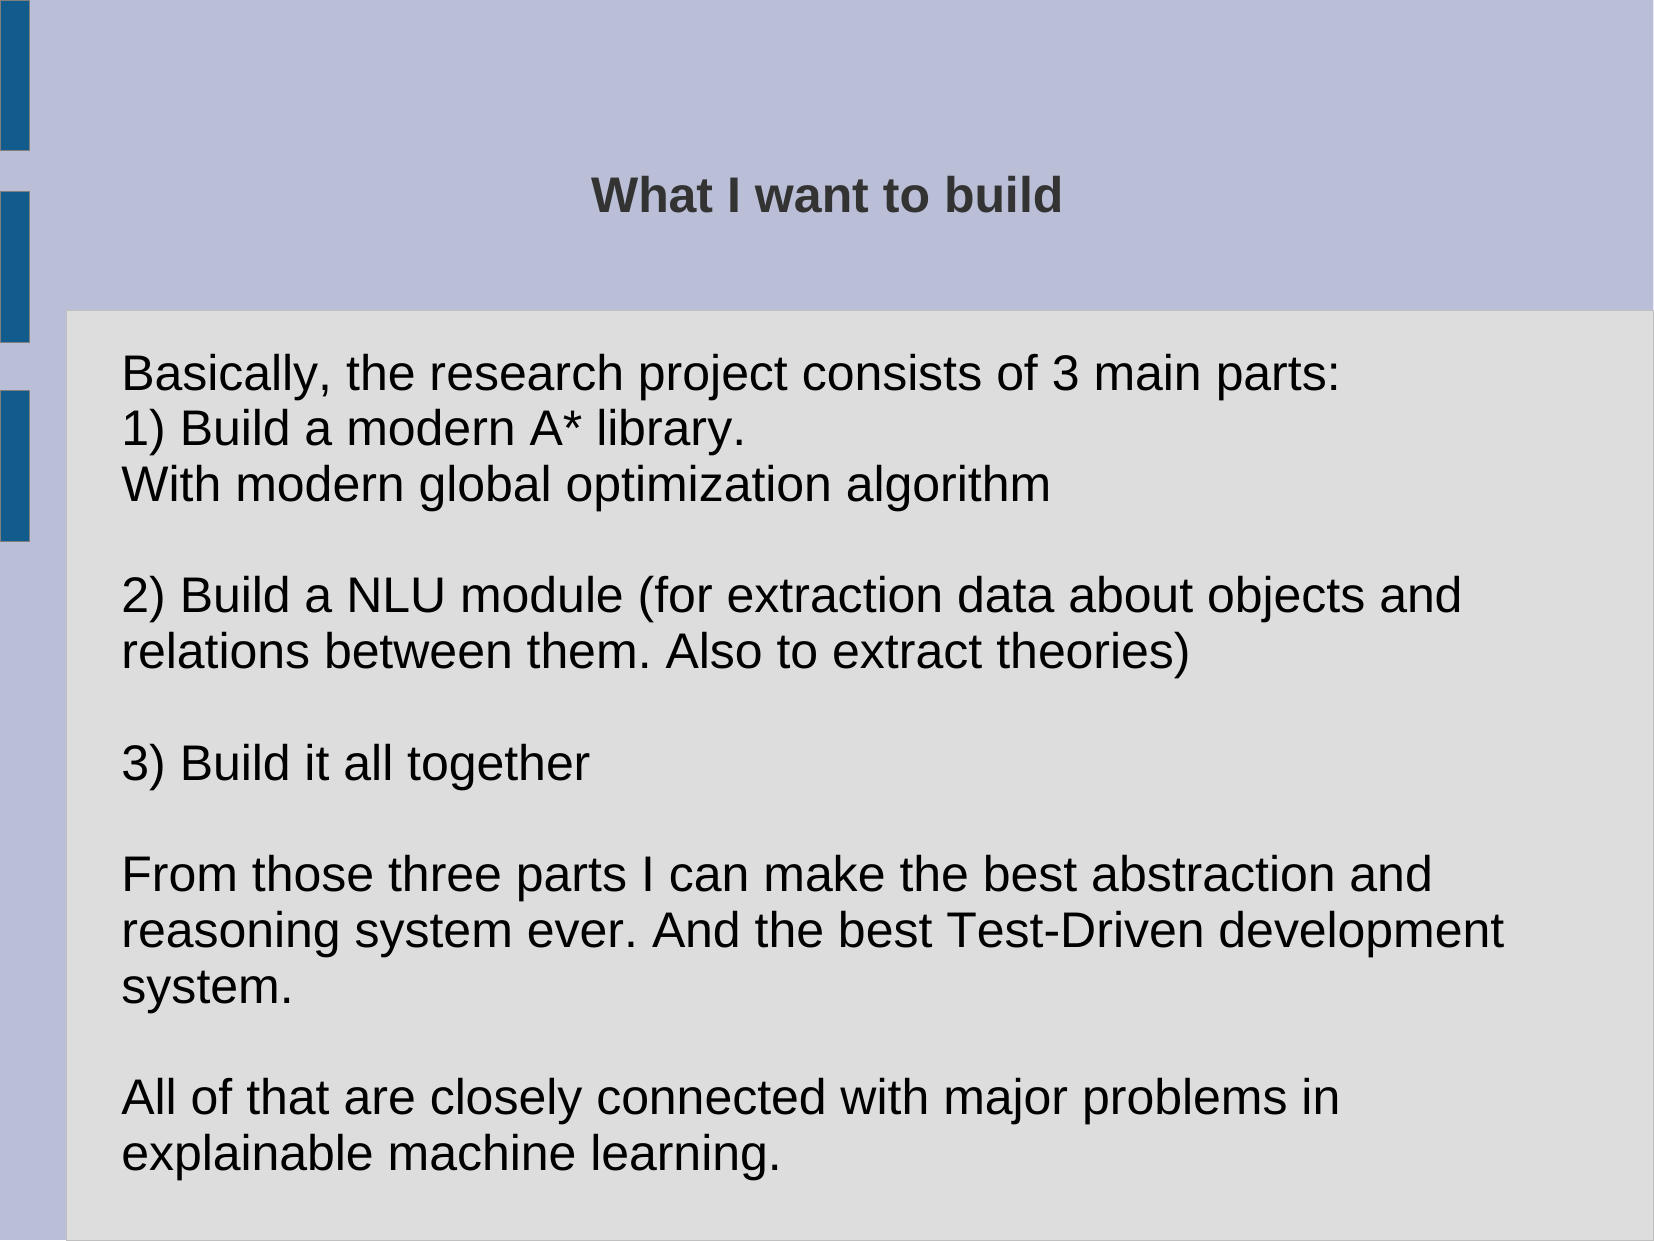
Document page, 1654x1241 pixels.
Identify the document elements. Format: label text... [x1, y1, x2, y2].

title What I want to build [121, 91, 1534, 299]
subtitle Basically, the research project consists of 3 main parts: 1) Build a modern A* library. With modern global optimization algorithm 2) Build a NLU module (for extraction data about objects and relations between them. Also to extract theories) 3) Build it all together From those three parts I can make the best abstraction and reasoning system ever. And the best Test-Driven development system. All of that are closely connected with major problems in explainable machine learning. [121, 344, 1534, 1182]
